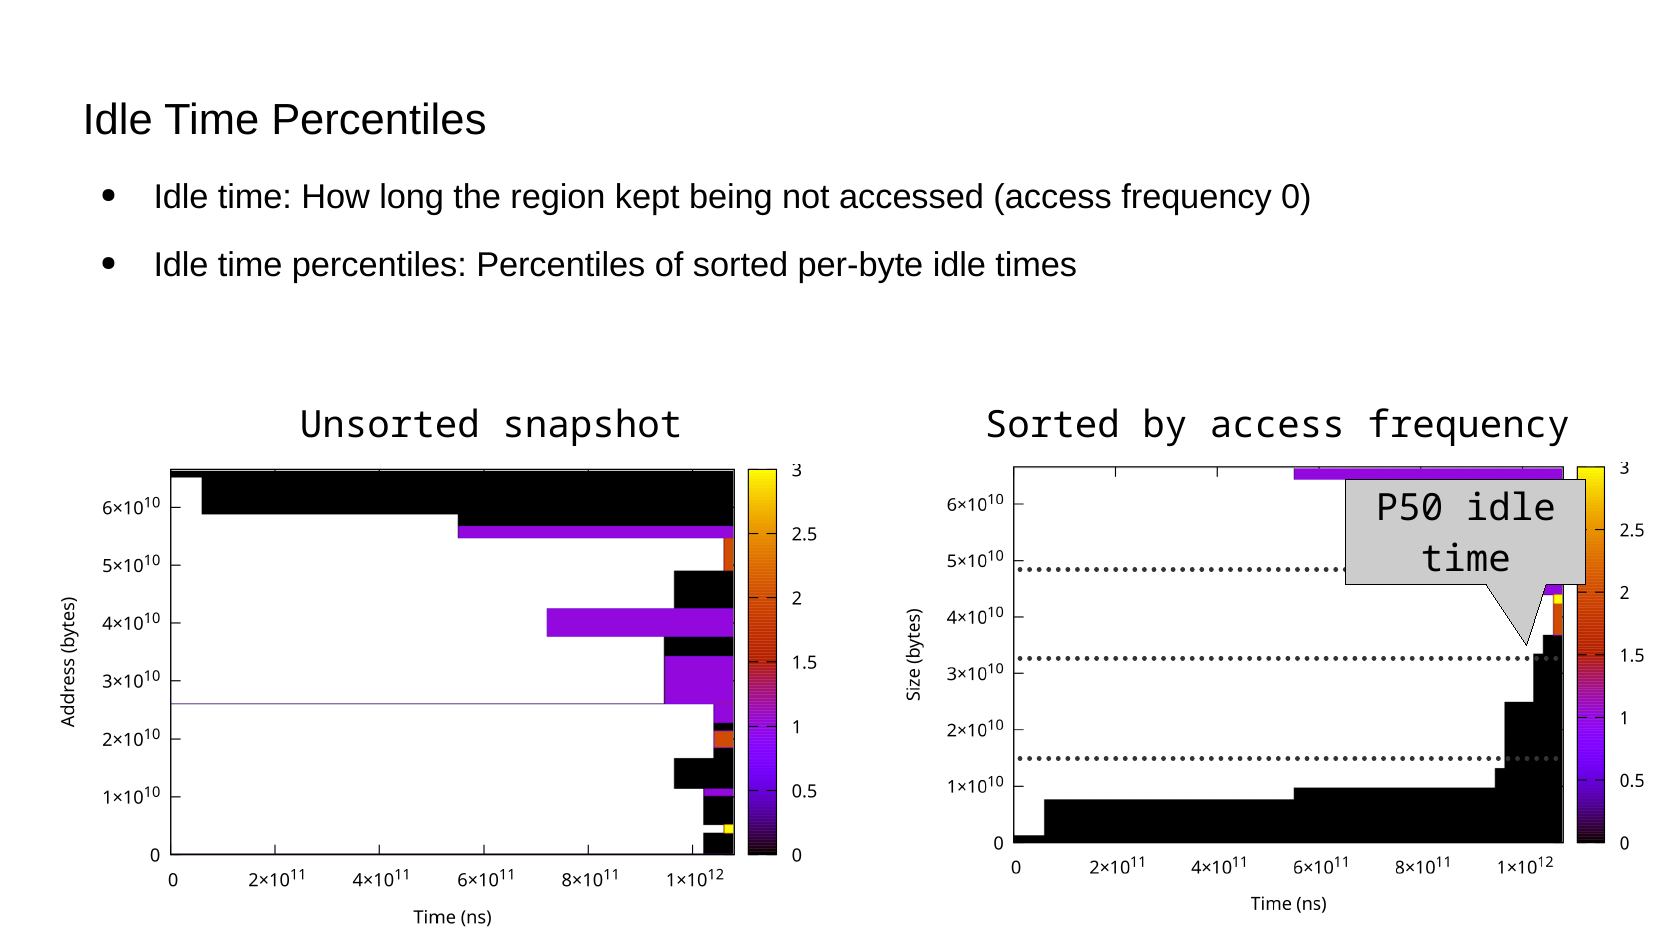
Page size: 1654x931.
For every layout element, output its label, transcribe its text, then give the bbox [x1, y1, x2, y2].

text_box Unsorted snapshot [285, 390, 698, 456]
text_box P50 idle time [1345, 479, 1586, 646]
picture [903, 462, 1644, 916]
list Idle time: How long the region kept being not accessed (access frequency 0) Idle time percentiles: Percentiles of sorted per-byte idle times [82, 177, 1571, 833]
text_box Sorted by access frequency [970, 390, 1585, 456]
title Idle Time Percentiles [82, 81, 1571, 157]
picture [57, 464, 817, 930]
